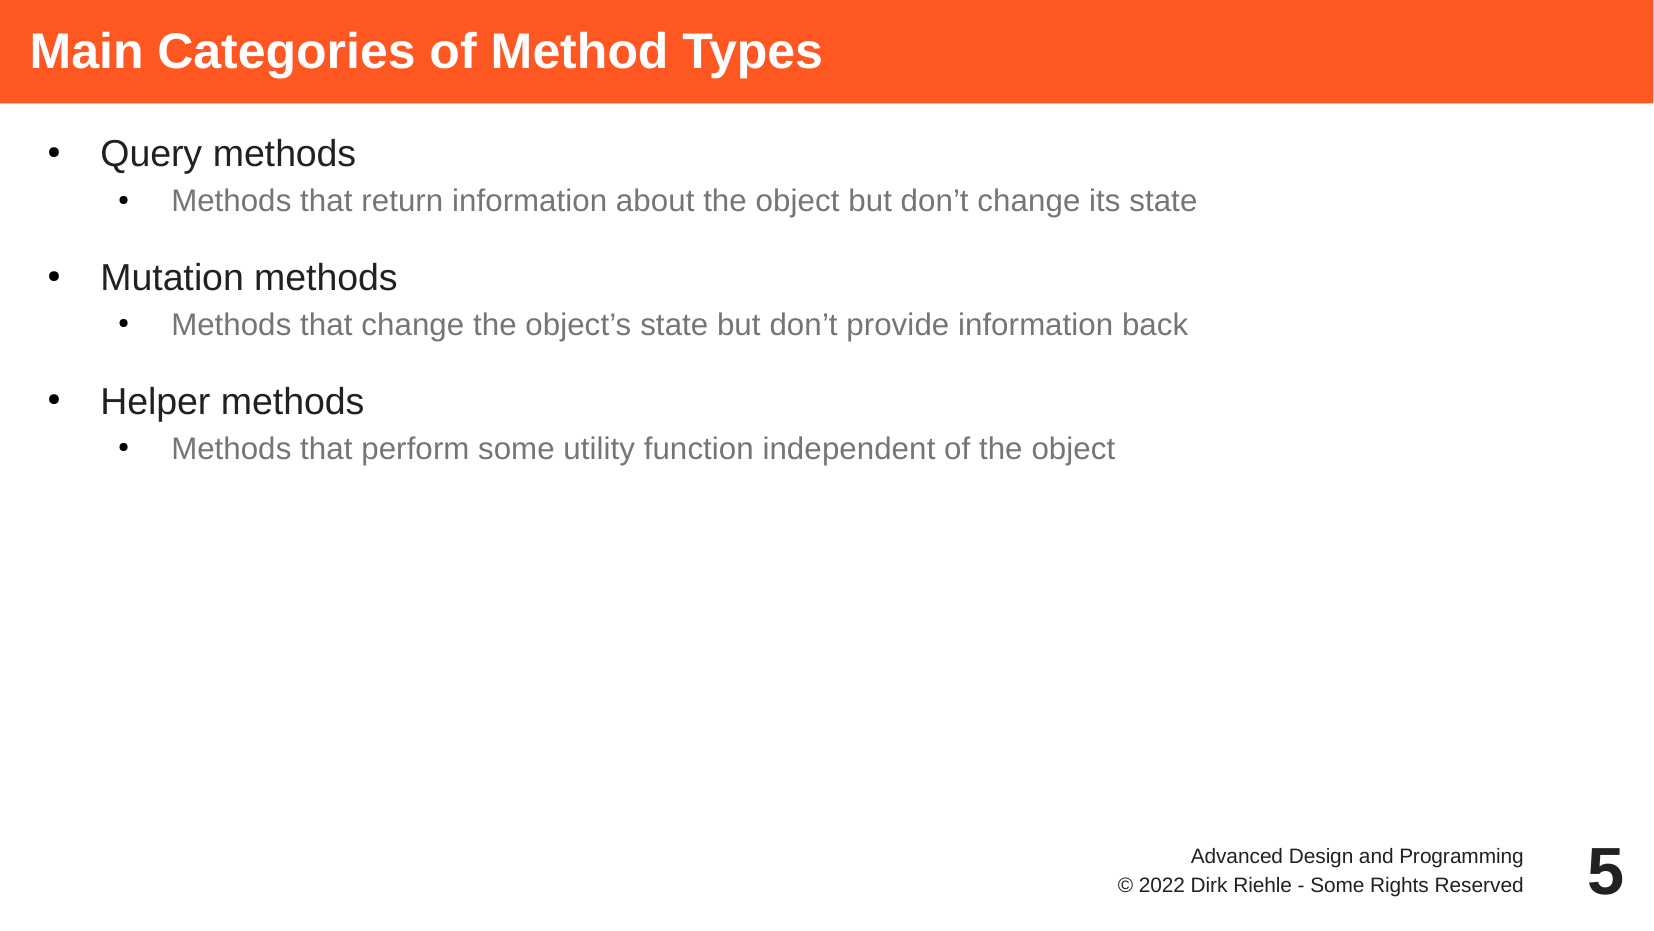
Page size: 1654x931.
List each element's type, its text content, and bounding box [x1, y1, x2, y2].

title Main Categories of Method Types [0, 0, 1654, 104]
list Query methods Methods that return information about the object but don’t change its state Mutation methods Methods that change the object’s state but don’t provide information back Helper methods Methods that perform some utility function independent of the object [29, 132, 1625, 813]
